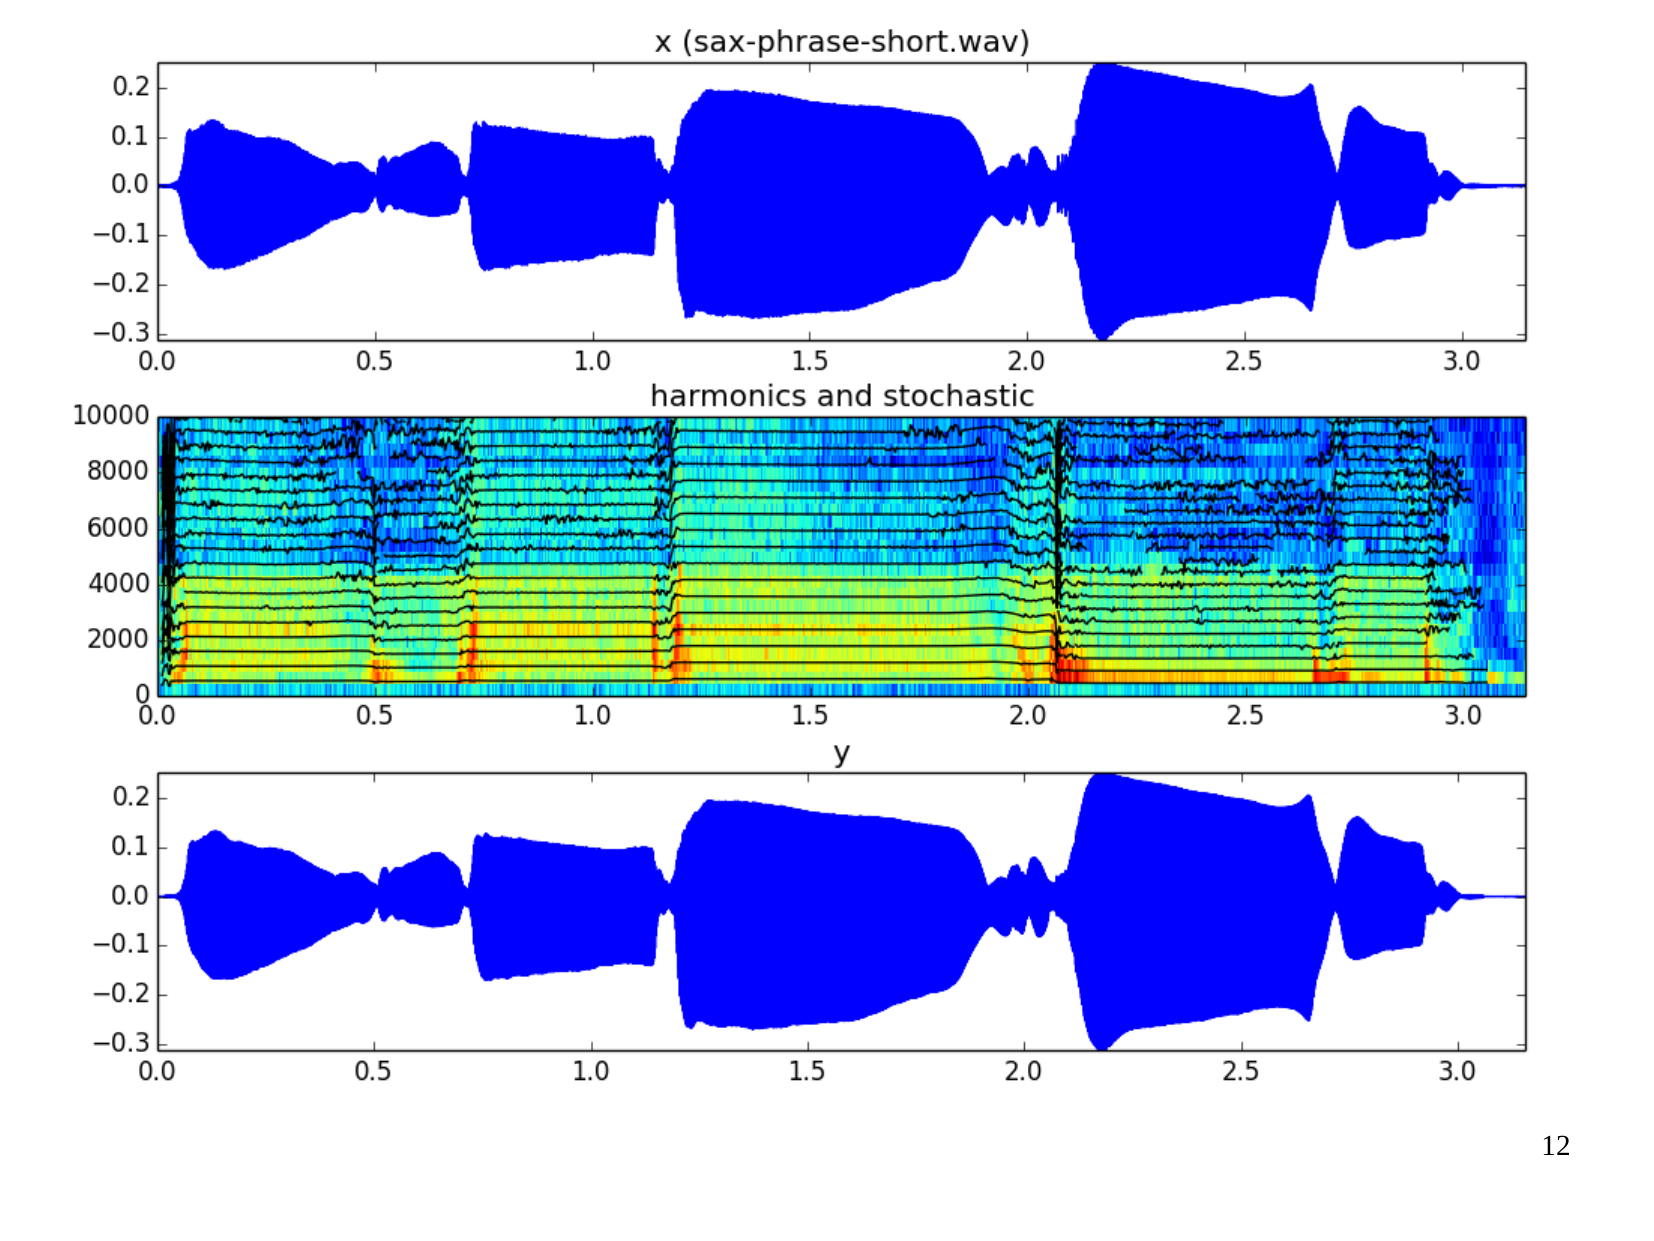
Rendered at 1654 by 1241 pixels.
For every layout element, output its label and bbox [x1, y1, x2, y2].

picture [33, 16, 1581, 1127]
